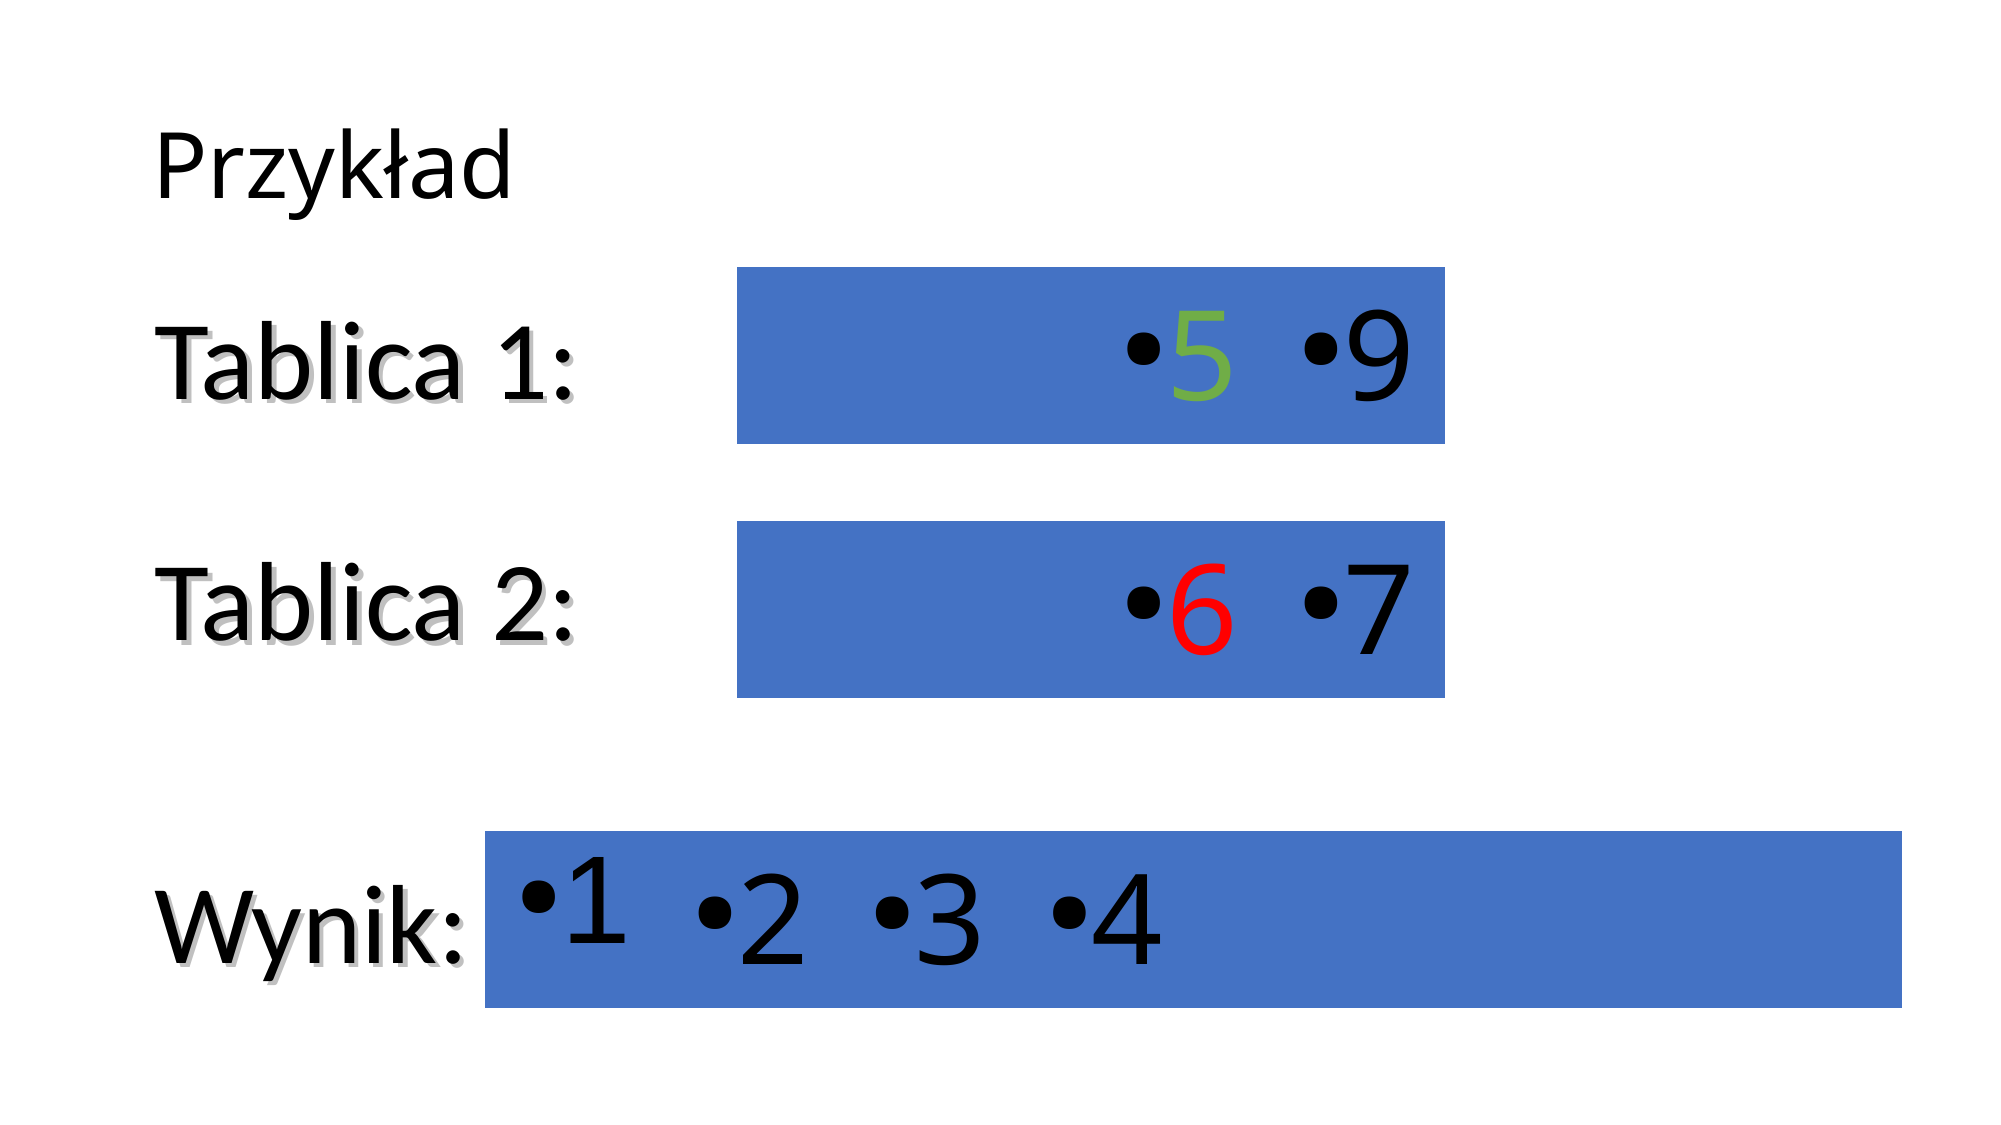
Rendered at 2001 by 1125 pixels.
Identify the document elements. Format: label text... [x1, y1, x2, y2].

text_box Tablica 1: [140, 279, 594, 430]
table_header [1194, 831, 1371, 1008]
table_header [737, 267, 914, 444]
table_header 6 [1091, 521, 1268, 698]
table_header [1725, 831, 1902, 1008]
table_header 1 [485, 831, 662, 1008]
title Przykład [137, 59, 1863, 278]
text_box Tablica 2: [140, 521, 594, 671]
table_header 4 [1017, 831, 1194, 1008]
table_header [1371, 831, 1548, 1008]
table_header [914, 521, 1091, 698]
table_header [737, 521, 914, 698]
table_header 9 [1268, 267, 1445, 444]
text_box Wynik: [139, 843, 483, 993]
table_header [914, 267, 1091, 444]
table_header 7 [1268, 521, 1445, 698]
table_header [1548, 831, 1725, 1008]
table_header 5 [1091, 267, 1268, 444]
table_header 3 [839, 831, 1017, 1008]
table_header 2 [662, 831, 839, 1008]
